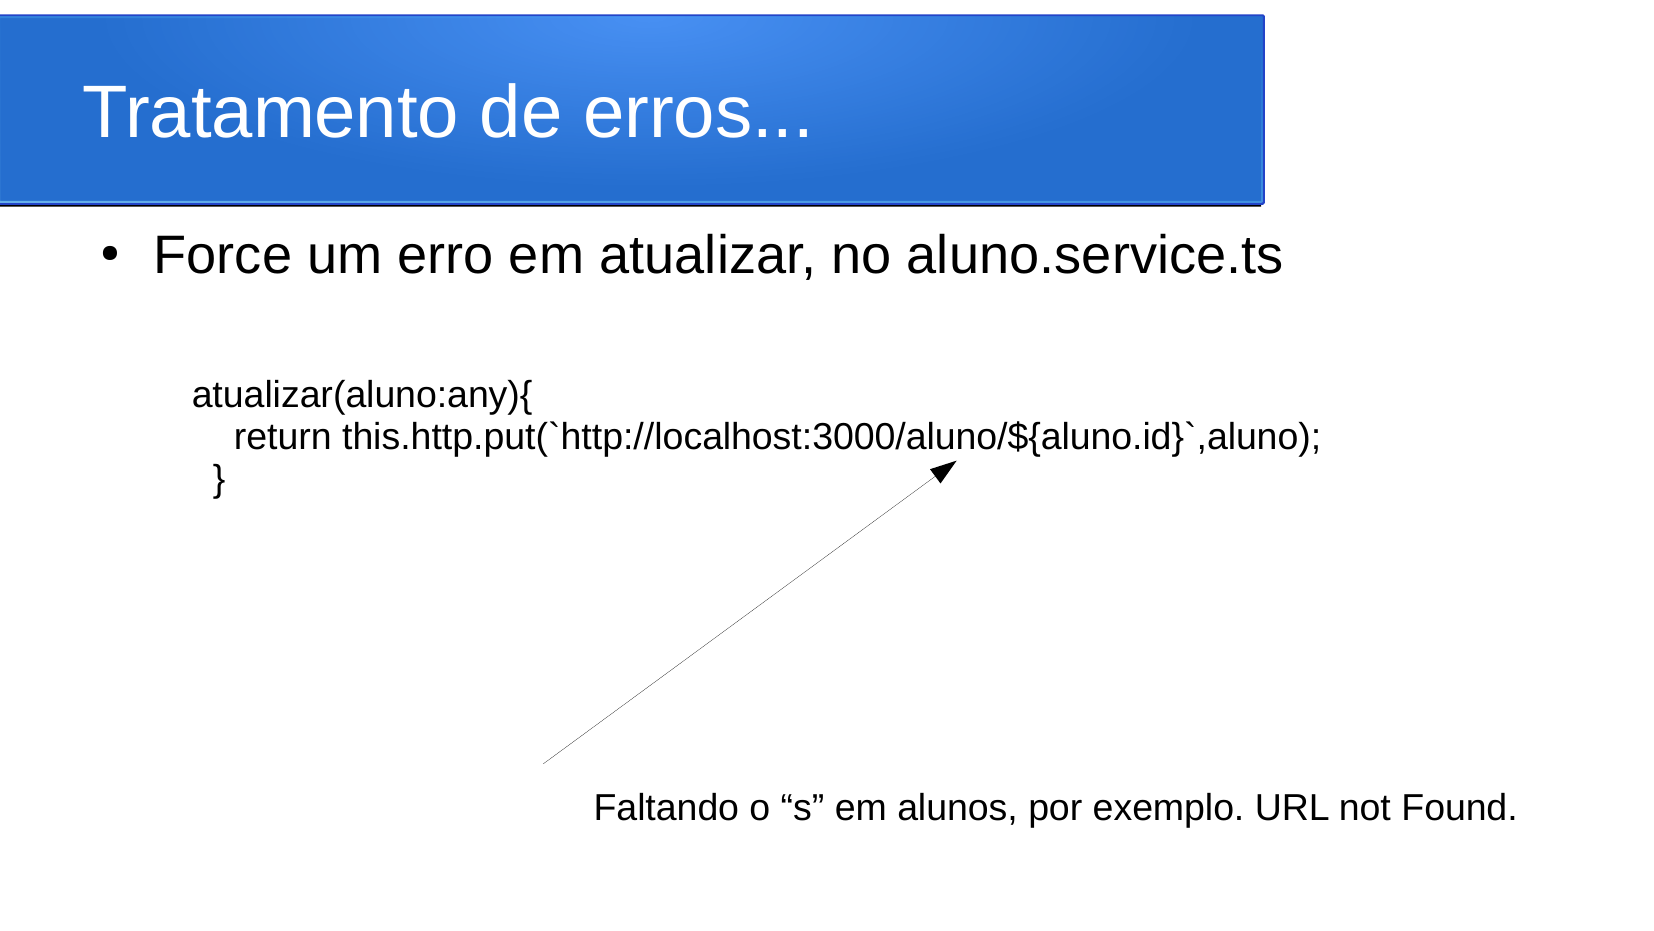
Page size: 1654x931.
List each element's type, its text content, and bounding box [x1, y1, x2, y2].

text_box atualizar(aluno:any){ return this.http.put(`http://localhost:3000/aluno/${aluno.id}`,aluno); } [177, 366, 1489, 633]
title Tratamento de erros... [82, 35, 1235, 189]
text_box Faltando o “s” em alunos, por exemplo. URL not Found. [578, 779, 1534, 837]
list Force um erro em atualizar, no aluno.service.ts [82, 224, 1571, 764]
